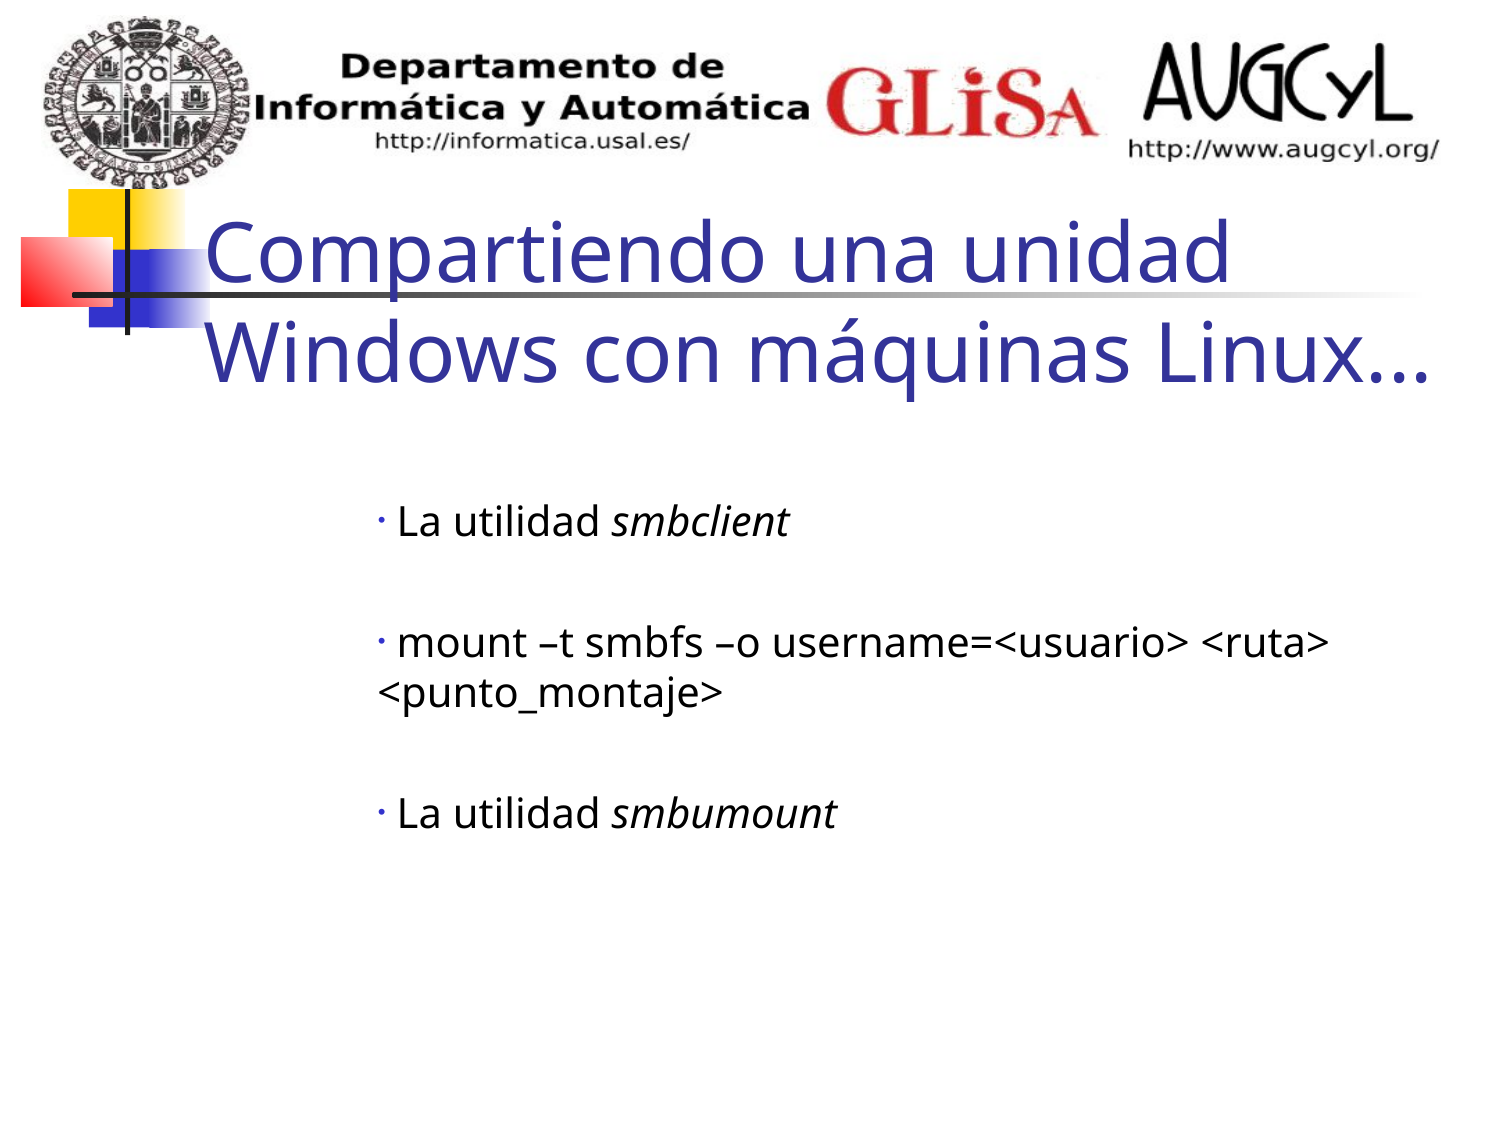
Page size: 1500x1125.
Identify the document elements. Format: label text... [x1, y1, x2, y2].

title Compartiendo una unidad Windows con máquinas Linux... [188, 191, 1468, 407]
text_box La utilidad smbclient mount –t smbfs –o username=<usuario> <ruta> <punto_montaje> La utilidad smbumount [362, 487, 1413, 951]
picture [41, 15, 1463, 189]
